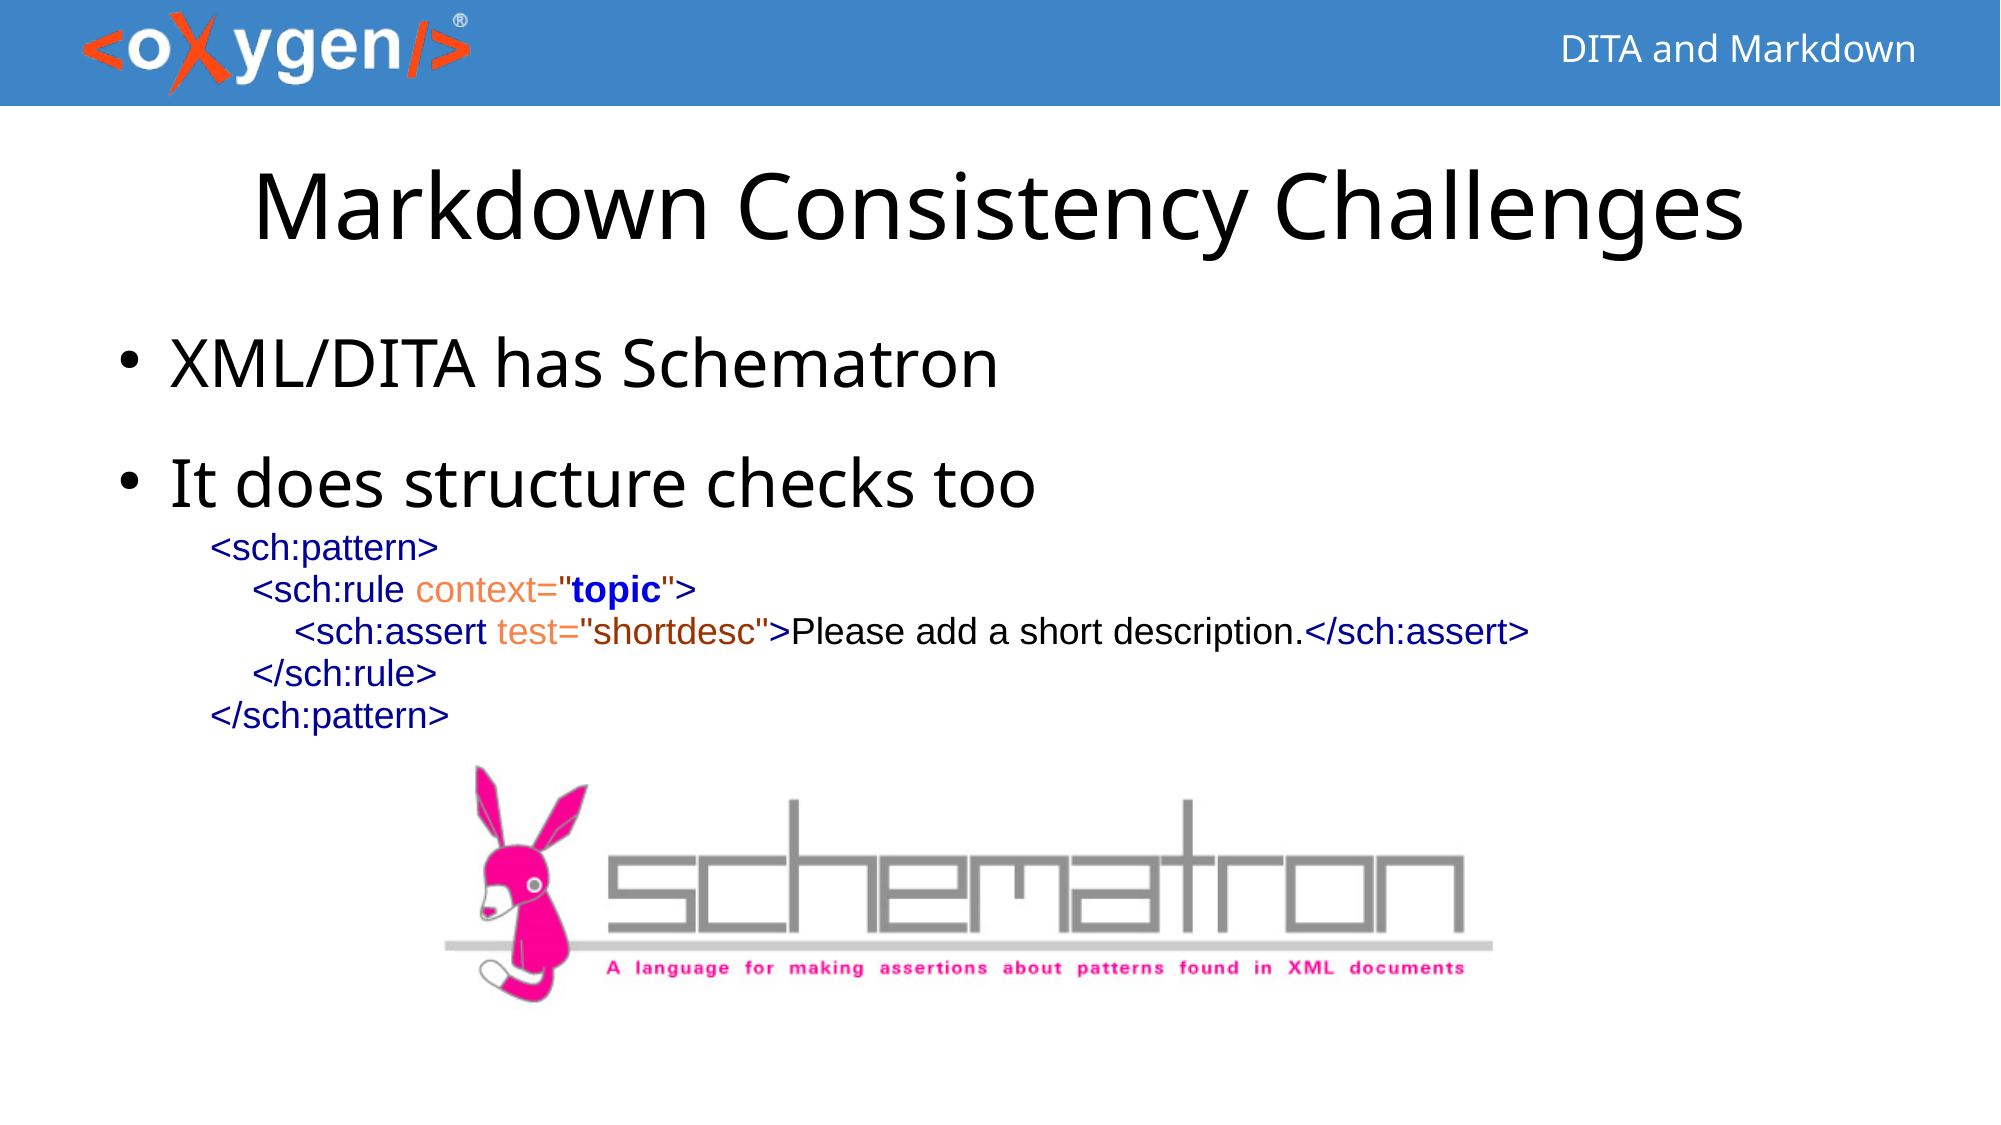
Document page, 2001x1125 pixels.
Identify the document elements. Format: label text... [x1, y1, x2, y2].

text_box <sch:pattern> <sch:rule context="topic"> <sch:assert test="shortdesc">Please add a short description.</sch:assert> </sch:rule> </sch:pattern> [153, 518, 1835, 744]
picture [435, 761, 1515, 1020]
title Markdown Consistency Challenges [99, 109, 1900, 298]
picture [75, 0, 488, 106]
list XML/DITA has Schematron It does structure checks too [99, 316, 1900, 1083]
